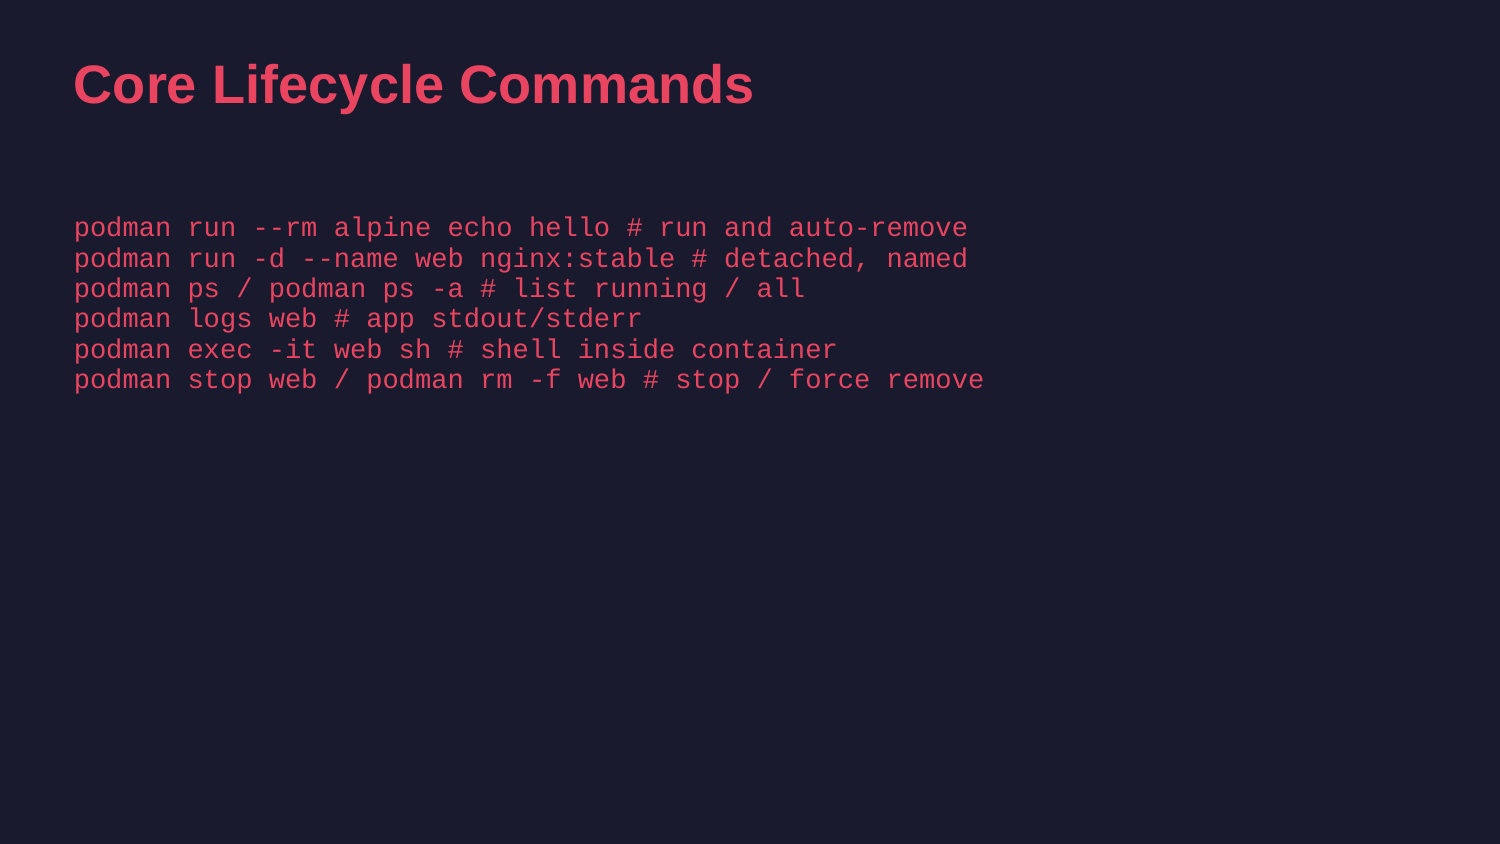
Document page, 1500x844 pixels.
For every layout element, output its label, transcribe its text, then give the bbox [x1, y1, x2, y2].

text_box podman run --rm alpine echo hello # run and auto-remove podman run -d --name web nginx:stable # detached, named podman ps / podman ps -a # list running / all podman logs web # app stdout/stderr podman exec -it web sh # shell inside container podman stop web / podman rm -f web # stop / force remove [59, 206, 1441, 798]
title Core Lifecycle Commands [59, 47, 1441, 166]
